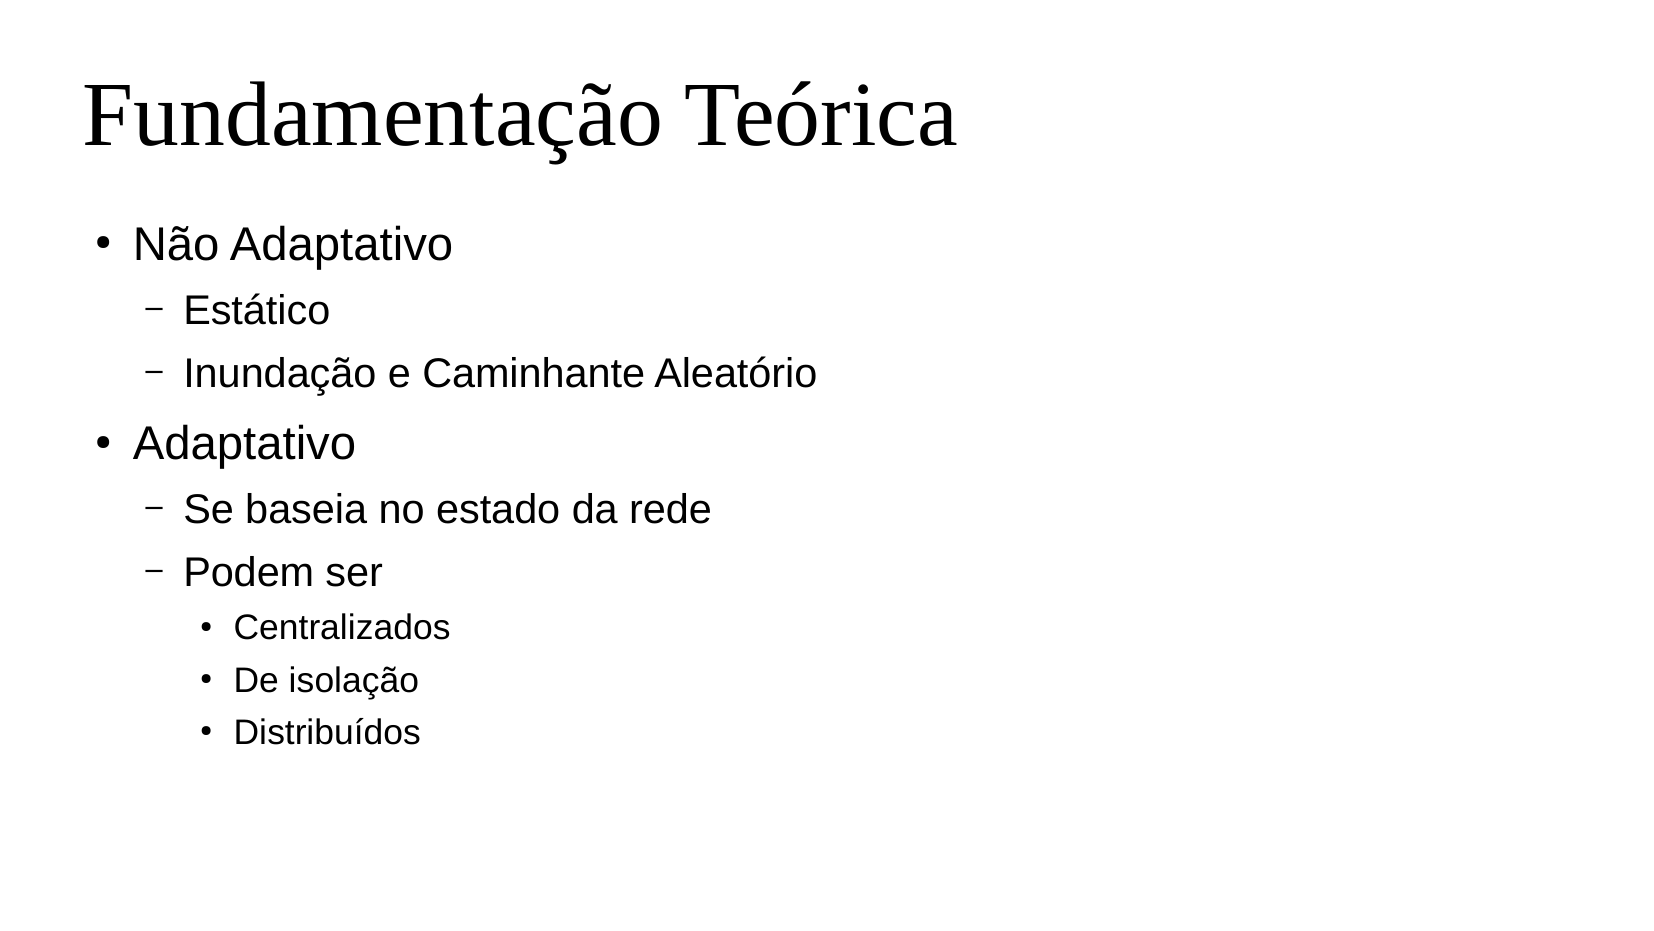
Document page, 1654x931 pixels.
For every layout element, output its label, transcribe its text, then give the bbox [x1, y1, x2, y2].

title Fundamentação Teórica [82, 37, 1571, 193]
list Não Adaptativo Estático Inundação e Caminhante Aleatório Adaptativo Se baseia no estado da rede Podem ser Centralizados De isolação Distribuídos [82, 217, 1571, 758]
